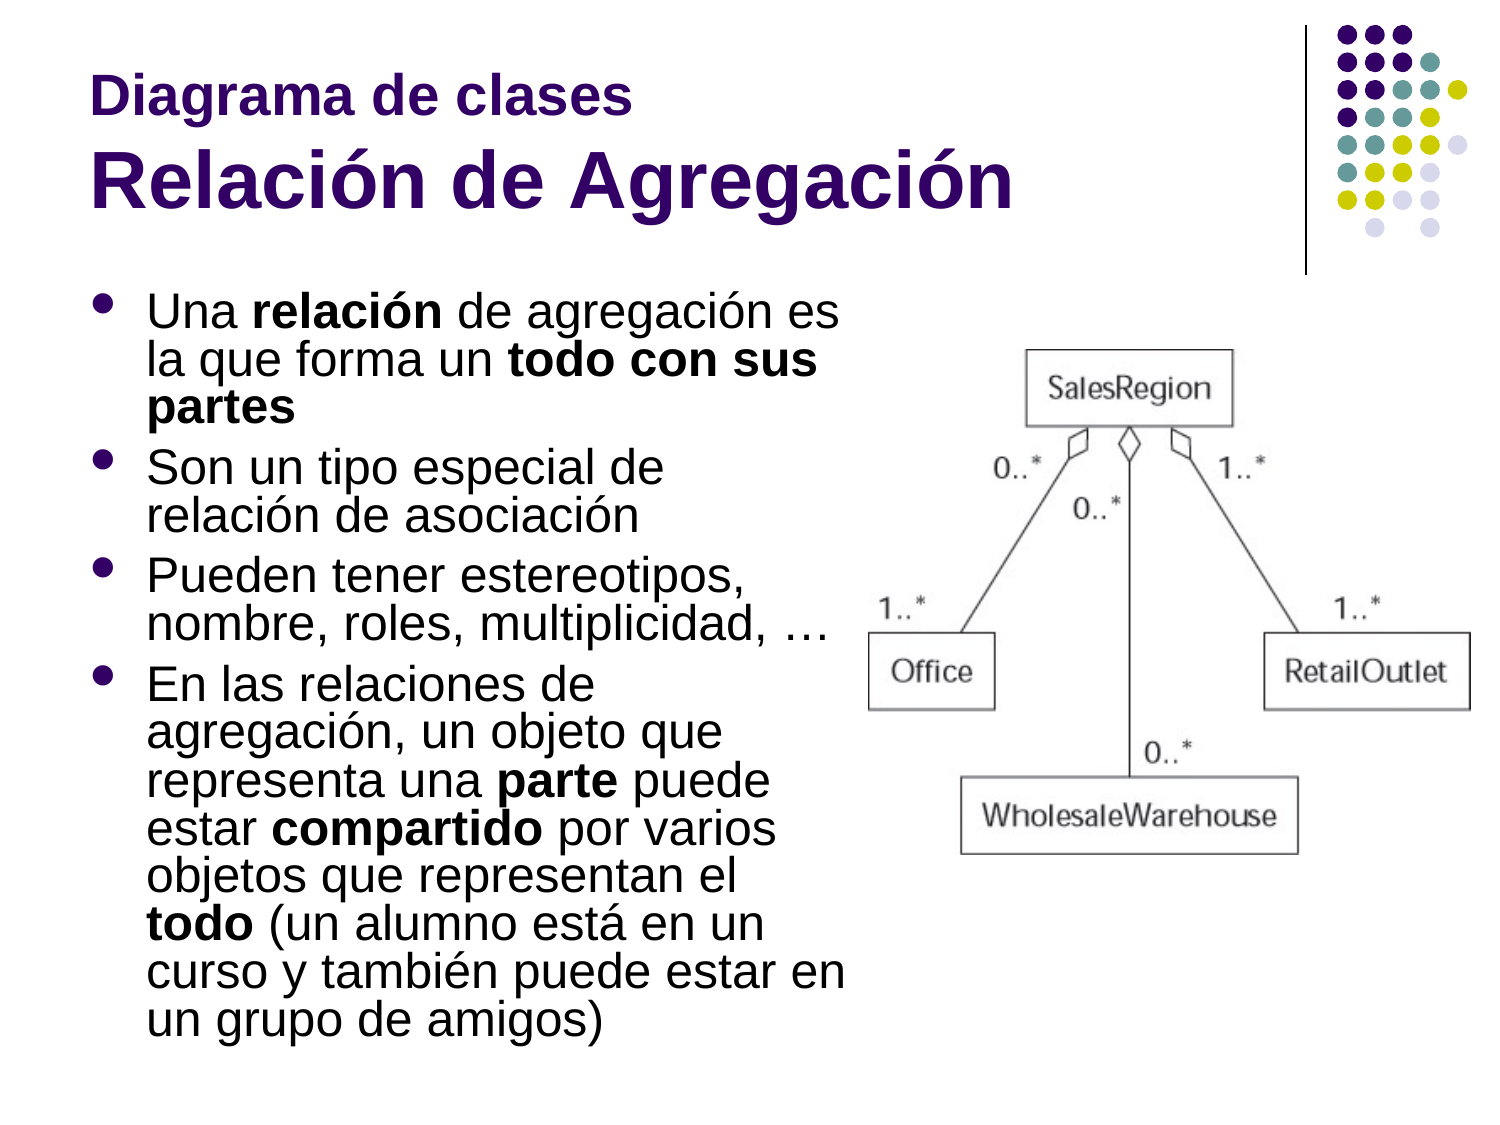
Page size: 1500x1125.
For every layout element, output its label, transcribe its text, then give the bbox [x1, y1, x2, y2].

list Una relación de agregación es la que forma un todo con sus partes Son un tipo especial de relación de asociación Pueden tener estereotipos, nombre, roles, multiplicidad, … En las relaciones de agregación, un objeto que representa una parte puede estar compartido por varios objetos que representan el todo (un alumno está en un curso y también puede estar en un grupo de amigos) [75, 282, 869, 1059]
picture [869, 349, 1471, 855]
title Diagrama de clases Relación de Agregación [74, 20, 1313, 233]
